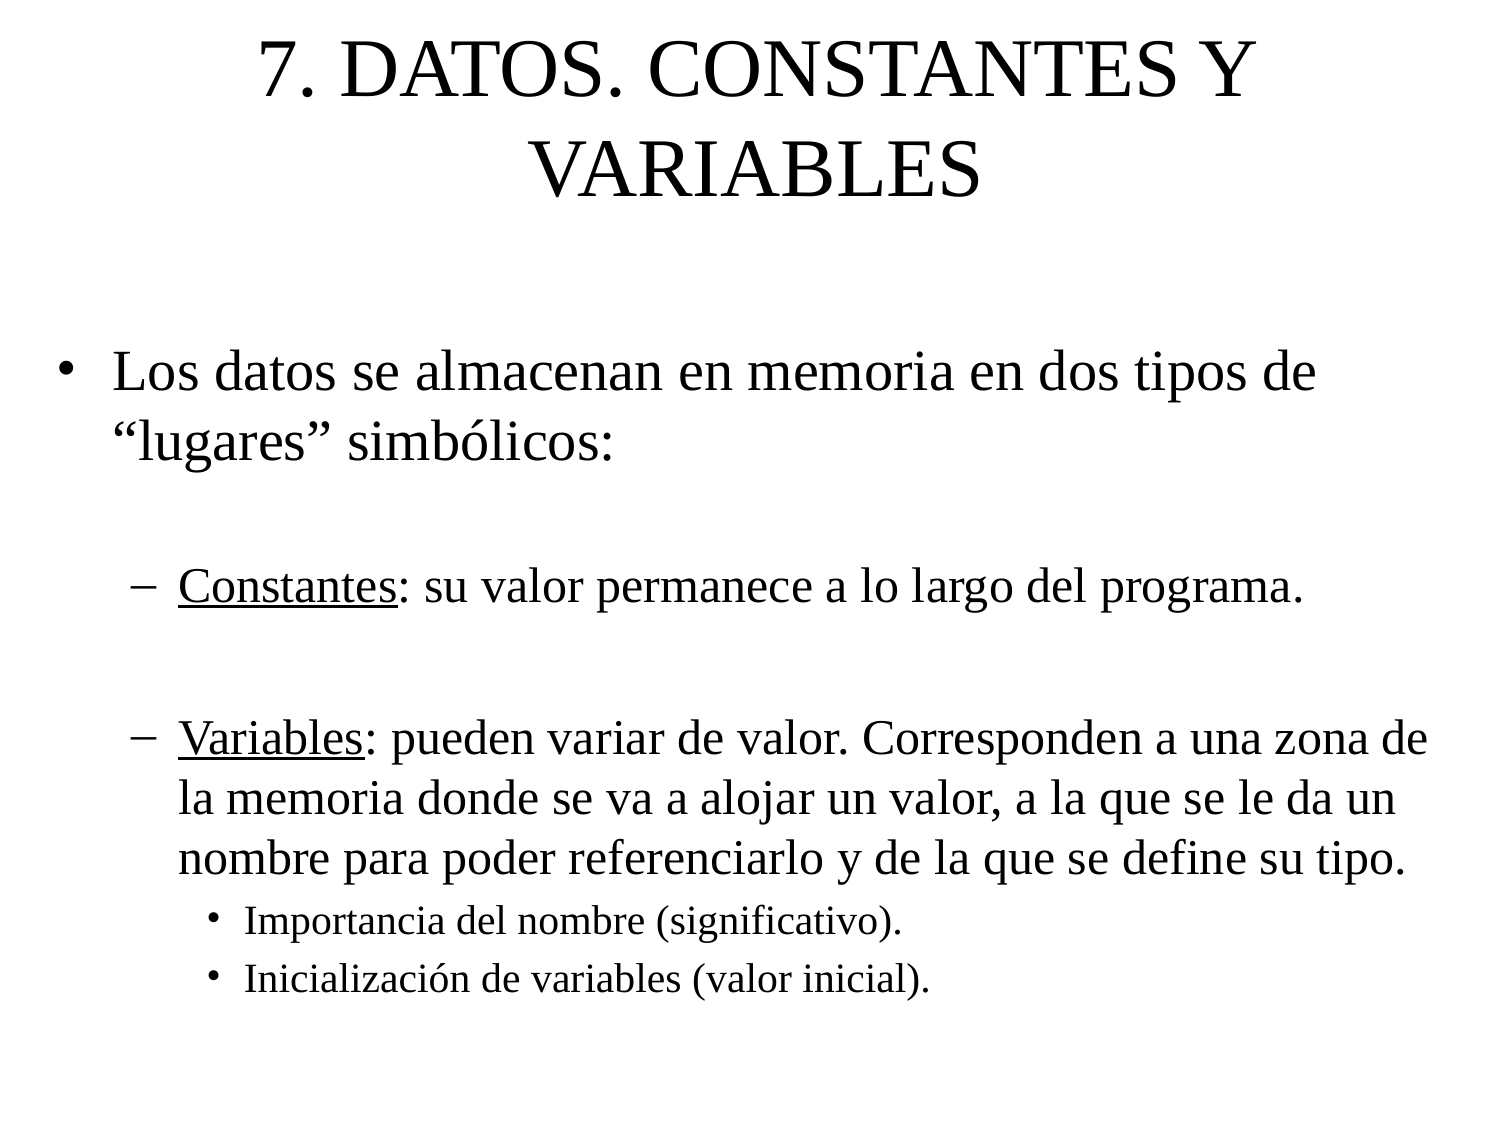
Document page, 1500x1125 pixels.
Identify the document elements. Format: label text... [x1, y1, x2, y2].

title 7. DATOS. CONSTANTES Y VARIABLES [41, 19, 1471, 207]
list Los datos se almacenan en memoria en dos tipos de “lugares” simbólicos: Constantes: su valor permanece a lo largo del programa. Variables: pueden variar de valor. Corresponden a una zona de la memoria donde se va a alojar un valor, a la que se le da un nombre para poder referenciarlo y de la que se define su tipo. Importancia del nombre (significativo). Inicialización de variables (valor inicial). [41, 324, 1459, 1059]
